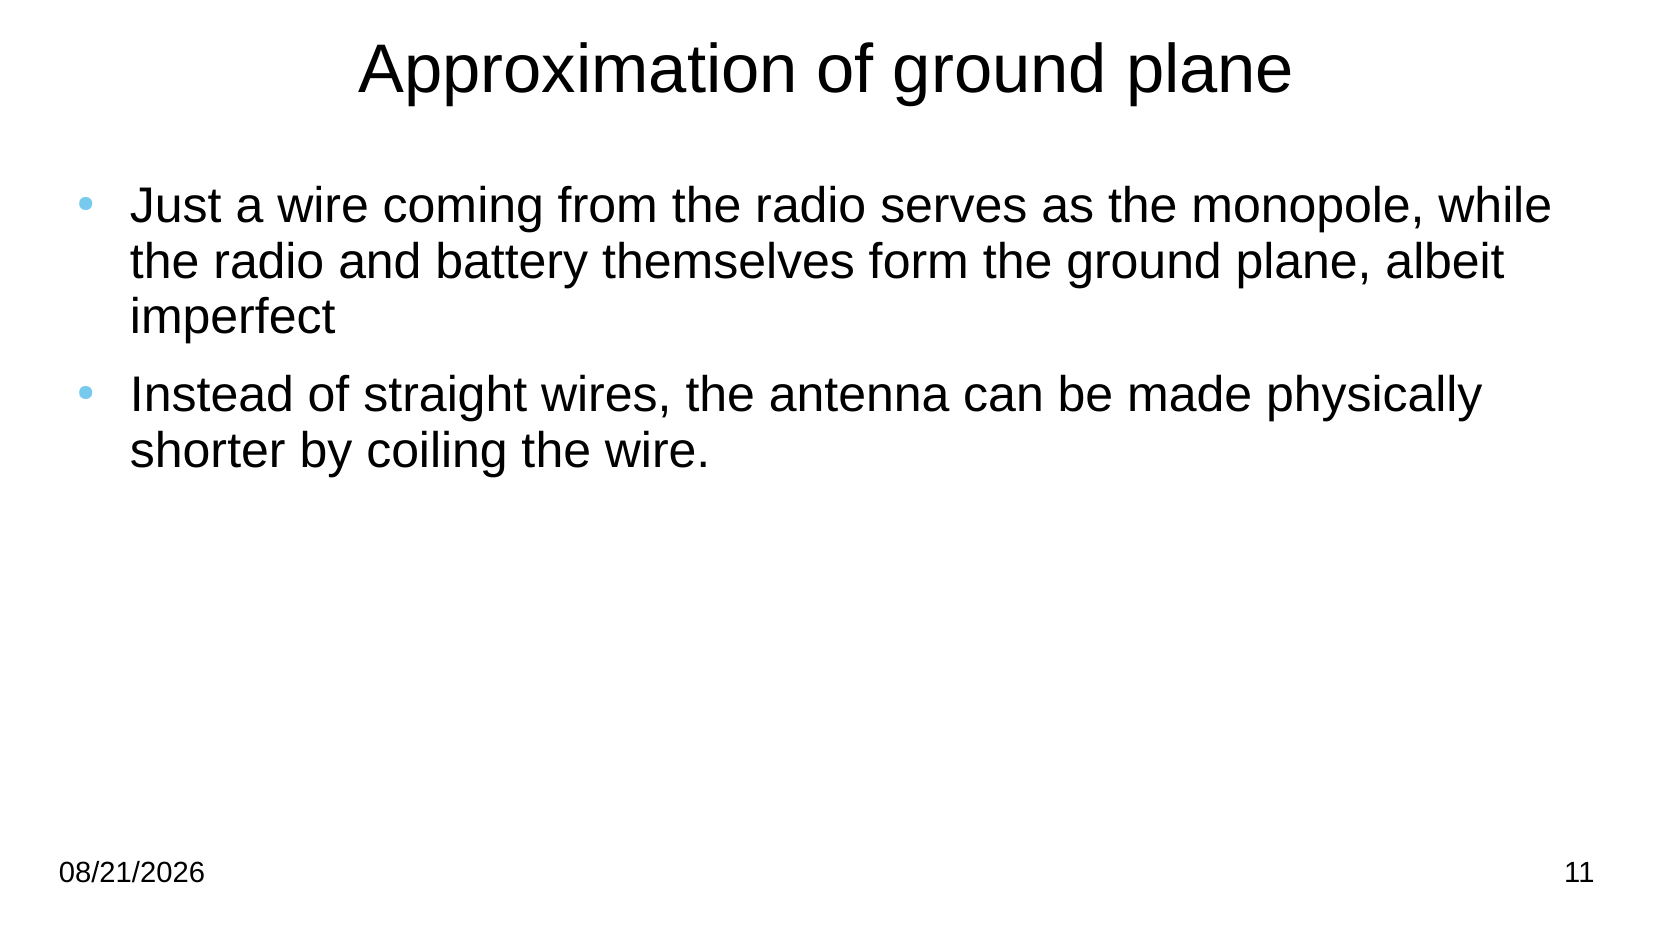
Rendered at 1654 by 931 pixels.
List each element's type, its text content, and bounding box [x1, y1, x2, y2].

list Just a wire coming from the radio serves as the monopole, while the radio and battery themselves form the ground plane, albeit imperfect Instead of straight wires, the antenna can be made physically shorter by coiling the wire. [59, 177, 1595, 361]
title Approximation of ground plane [59, 29, 1595, 108]
